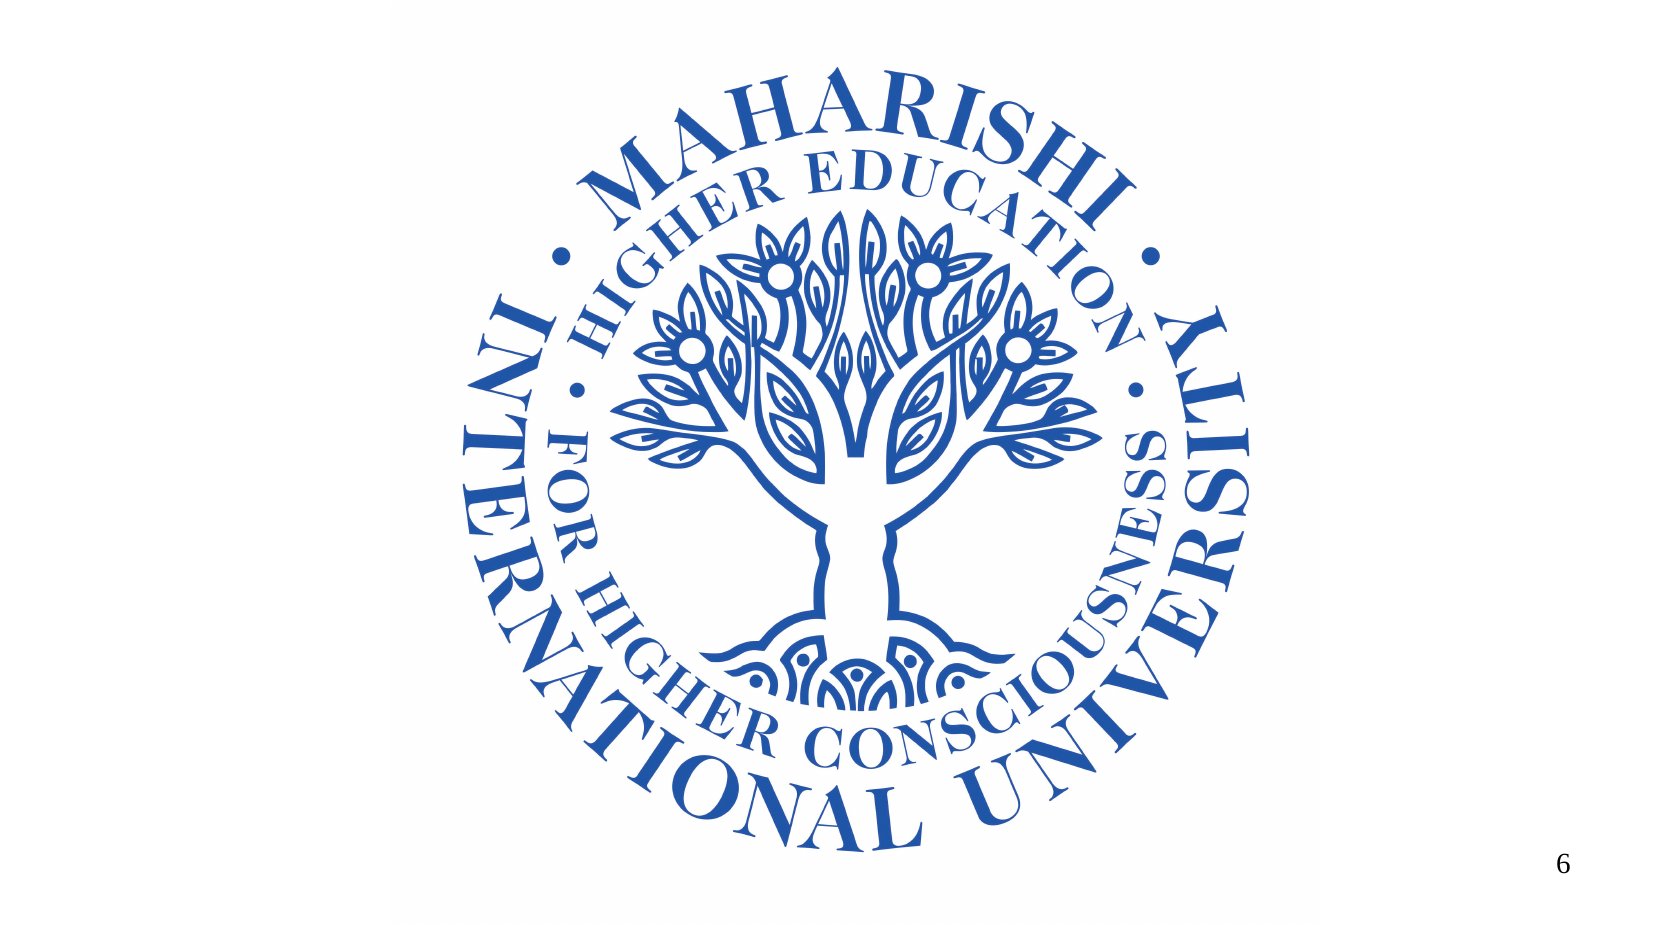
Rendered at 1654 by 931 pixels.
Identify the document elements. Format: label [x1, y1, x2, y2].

picture [391, 1, 1321, 925]
